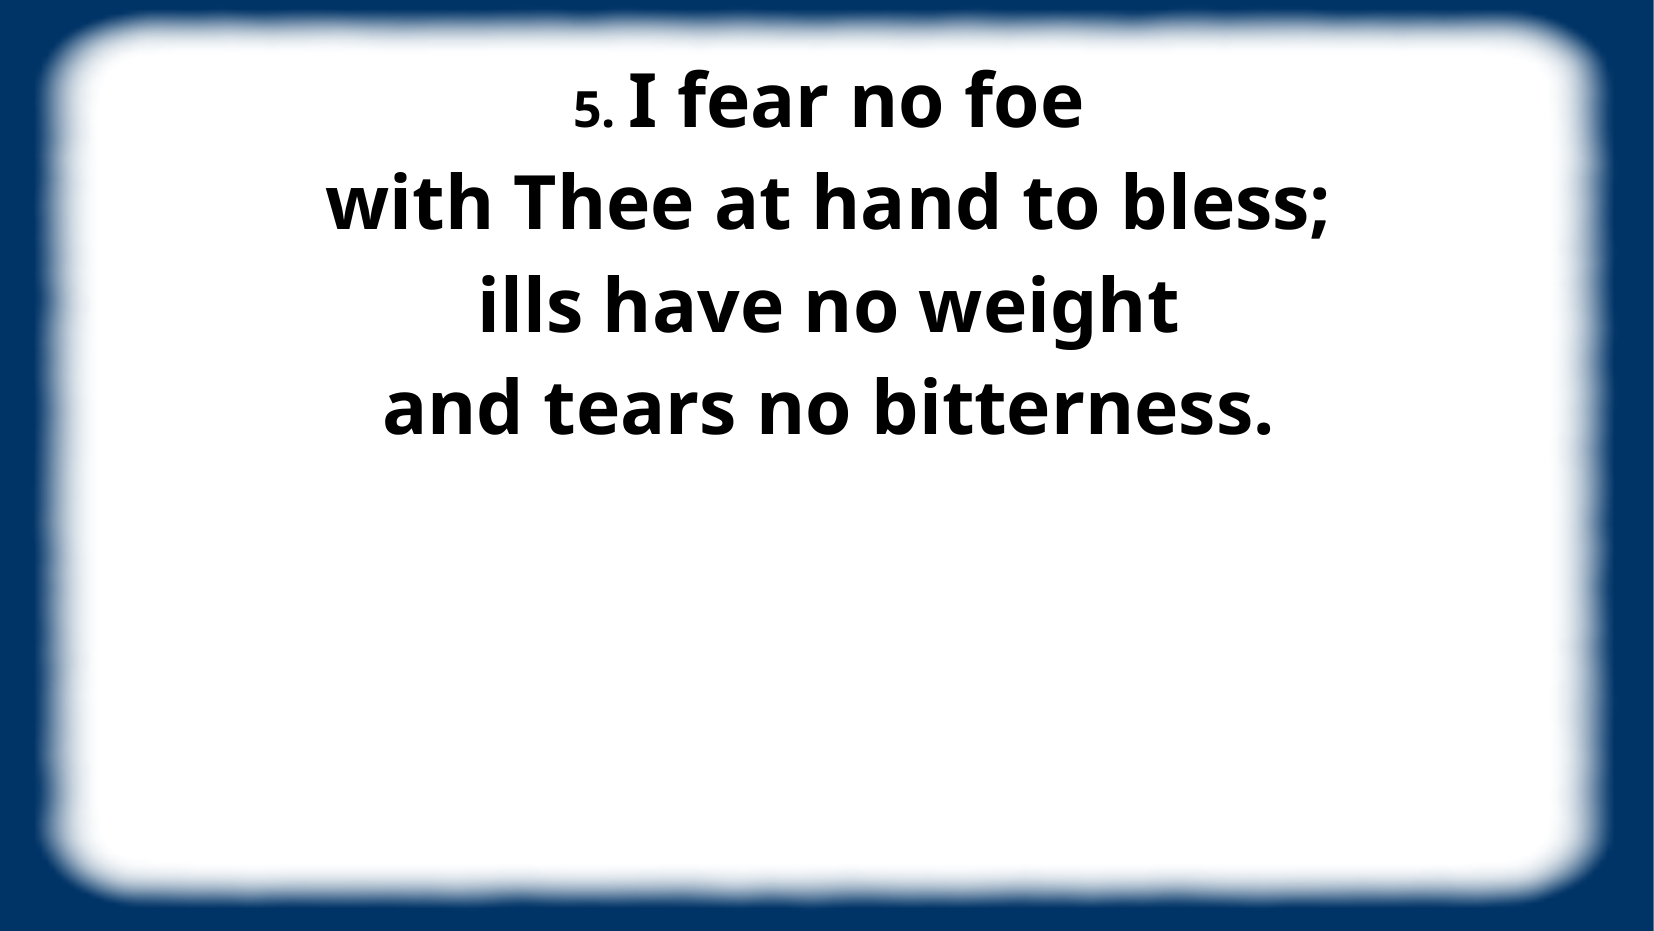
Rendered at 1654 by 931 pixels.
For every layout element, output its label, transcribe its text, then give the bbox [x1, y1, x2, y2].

text_box 5. I fear no foe with Thee at hand to bless; ills have no weight and tears no bitterness. [78, 39, 1579, 460]
picture [0, 0, 1654, 931]
